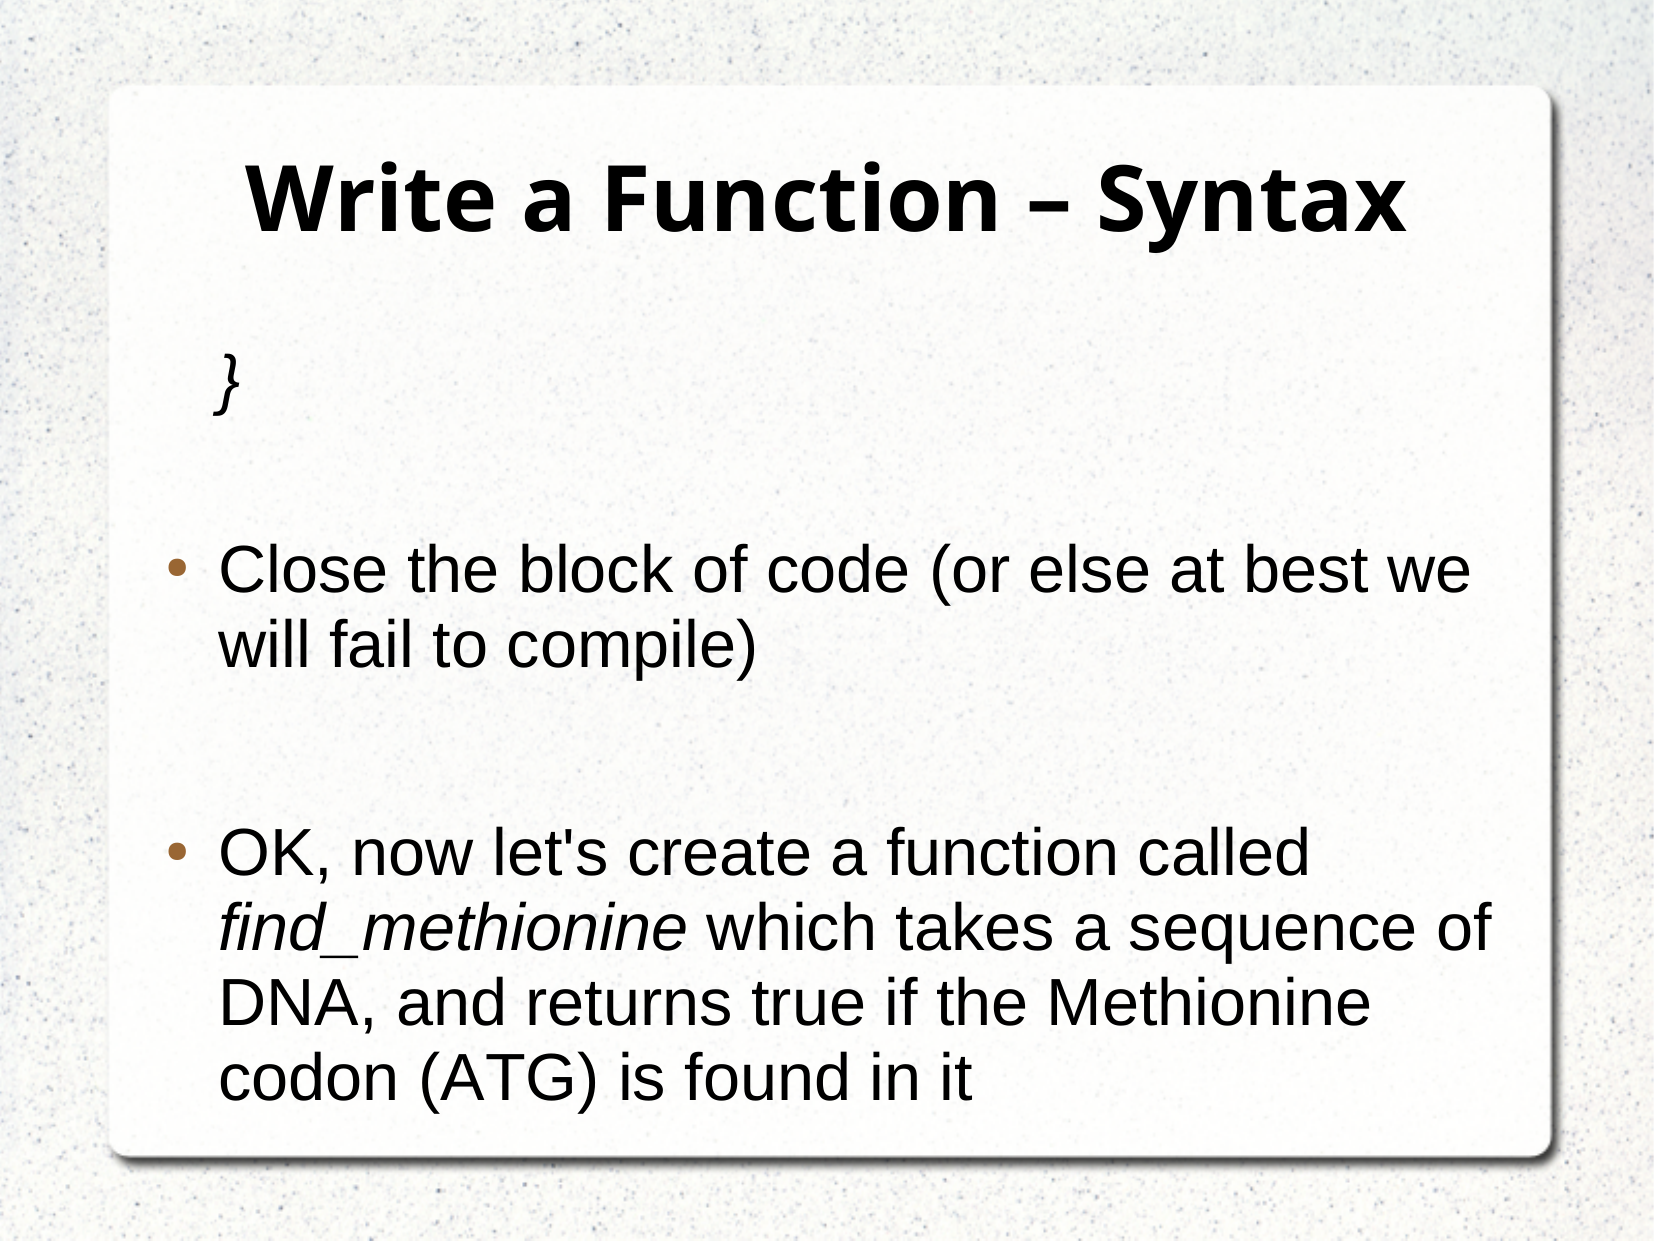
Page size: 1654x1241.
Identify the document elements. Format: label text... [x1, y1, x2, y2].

title Write a Function – Syntax [118, 96, 1536, 296]
picture [0, 0, 1654, 1241]
list } Close the block of code (or else at best we will fail to compile) OK, now let's create a function called find_methionine which takes a sequence of DNA, and returns true if the Methionine codon (ATG) is found in it [147, 342, 1506, 1113]
